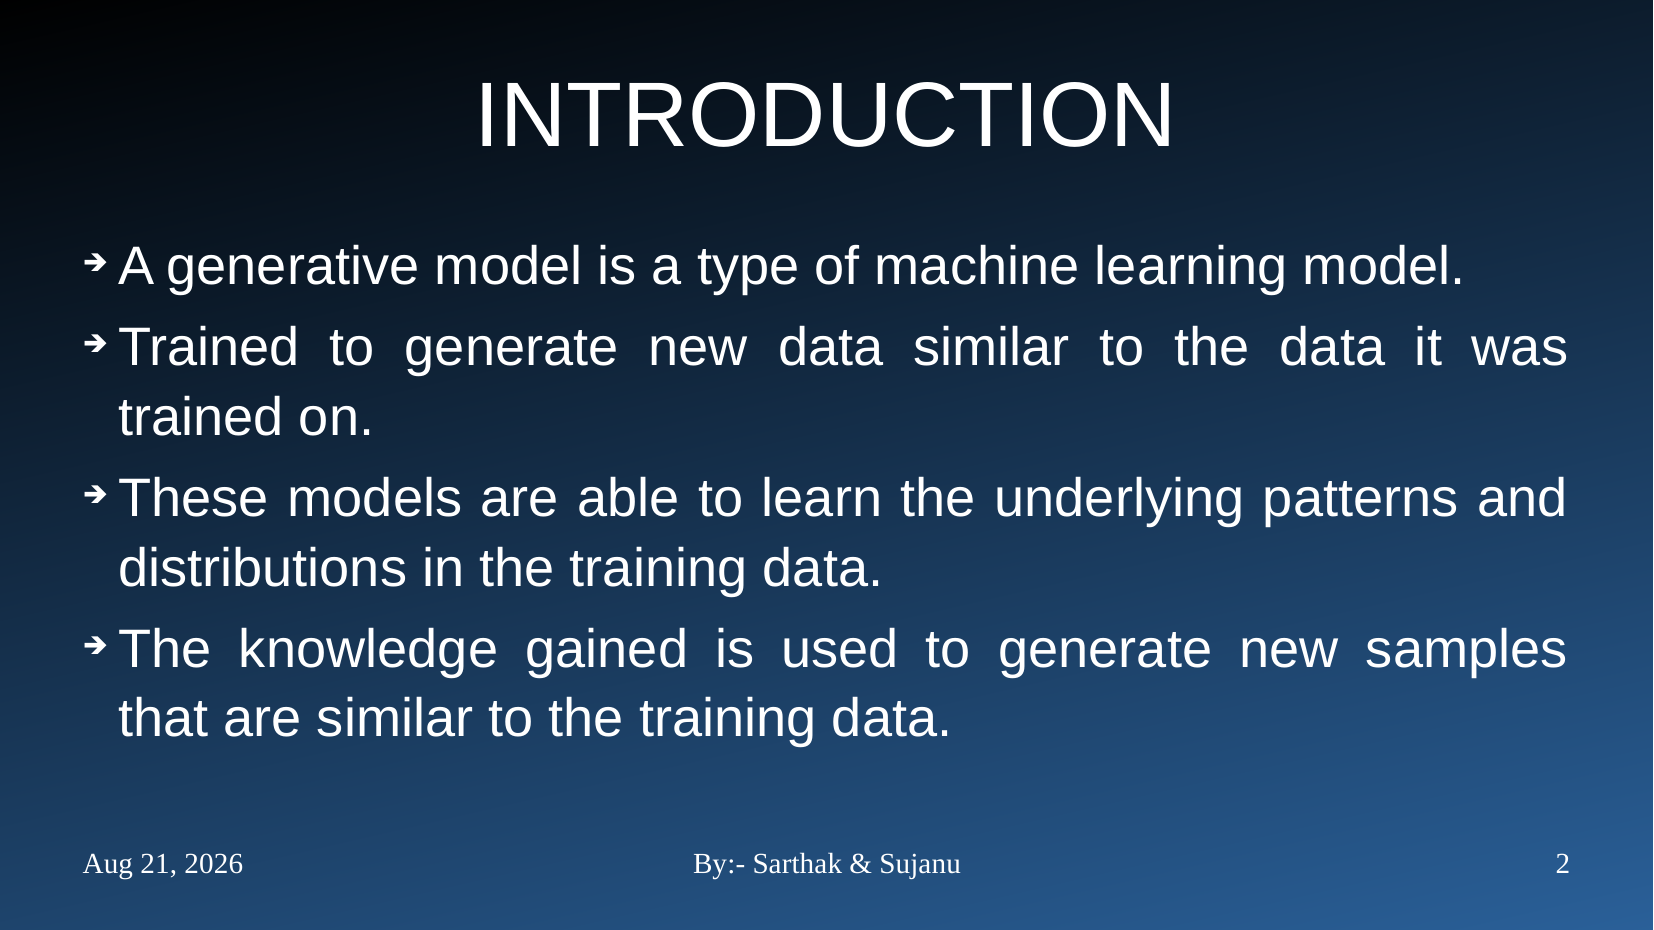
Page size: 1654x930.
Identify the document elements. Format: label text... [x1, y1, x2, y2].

title INTRODUCTION [82, 37, 1571, 193]
subtitle A generative model is a type of machine learning model. Trained to generate new data similar to the data it was trained on. These models are able to learn the underlying patterns and distributions in the training data. The knowledge gained is used to generate new samples that are similar to the training data. [82, 217, 1571, 757]
